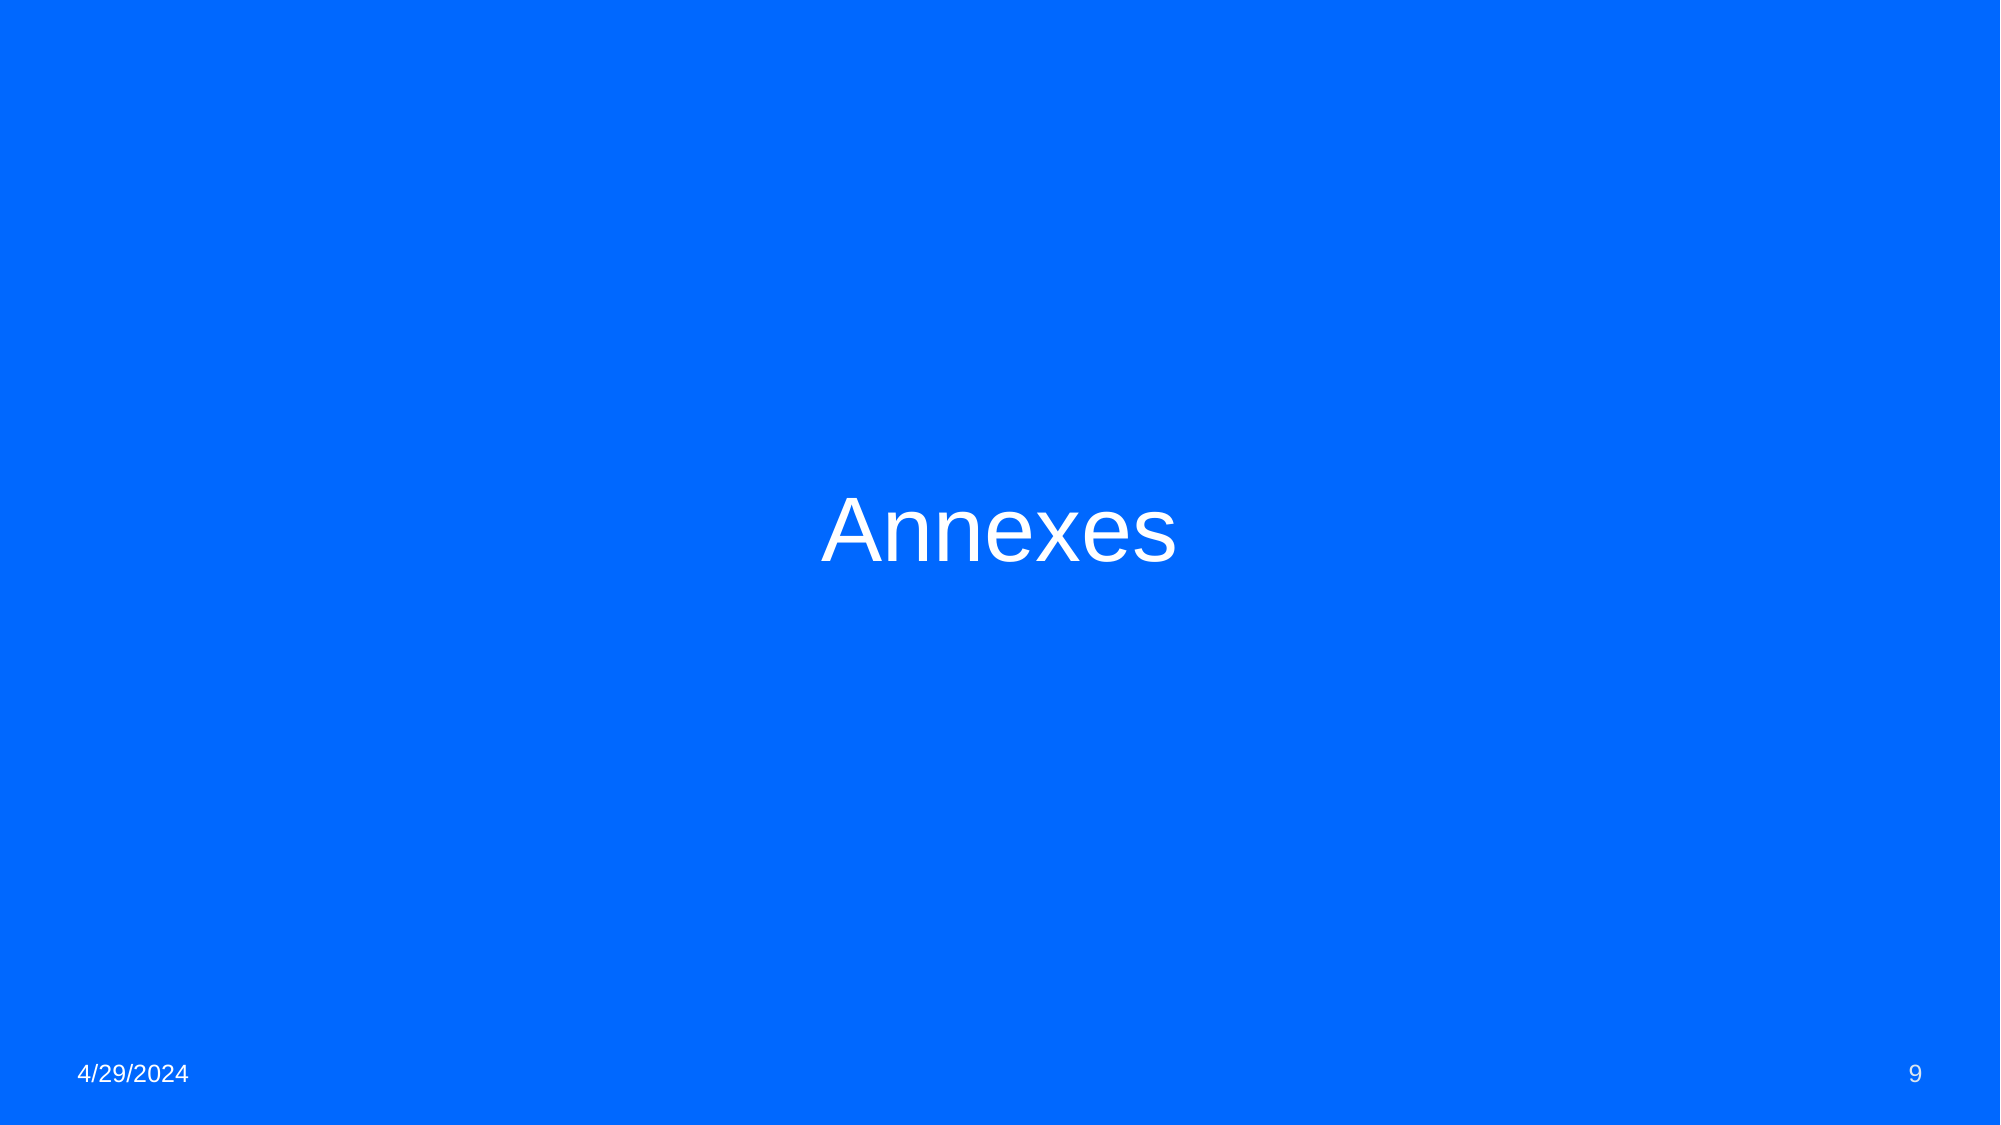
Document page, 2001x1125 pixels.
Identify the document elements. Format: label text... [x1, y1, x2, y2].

title Annexes [310, 293, 1690, 755]
slide_number 1 [1487, 1042, 1938, 1103]
slide_number 4/29/2024 [62, 1042, 513, 1103]
